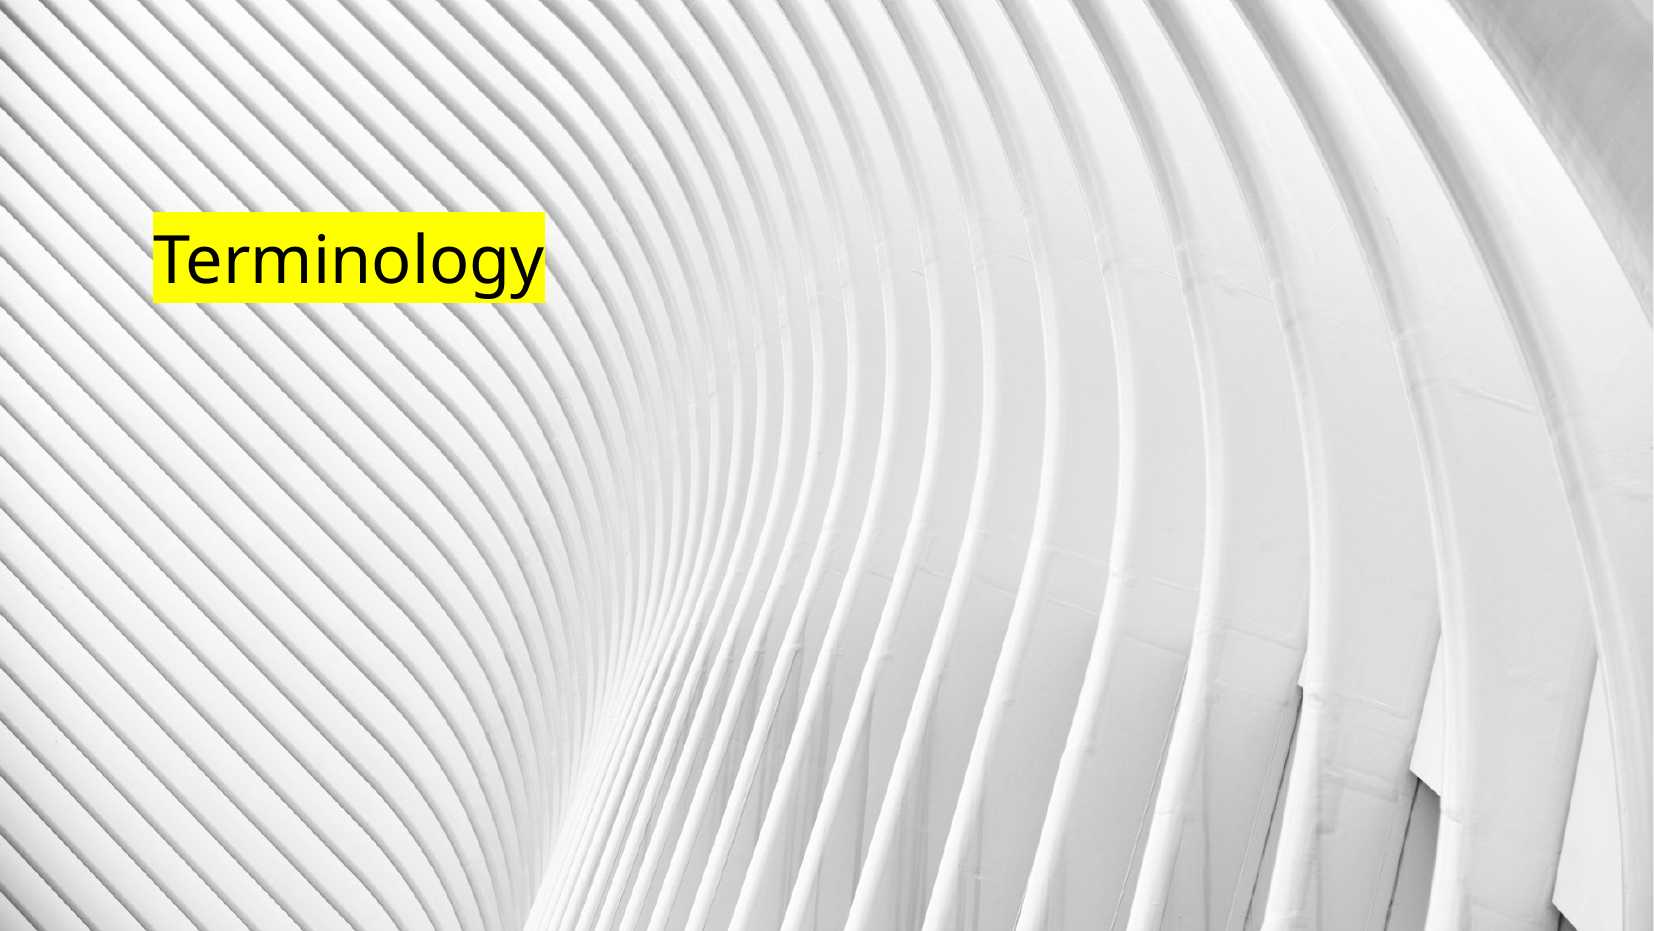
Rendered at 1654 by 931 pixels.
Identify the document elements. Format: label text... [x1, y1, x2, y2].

picture [0, 0, 1654, 931]
list Terminology [82, 217, 1571, 839]
